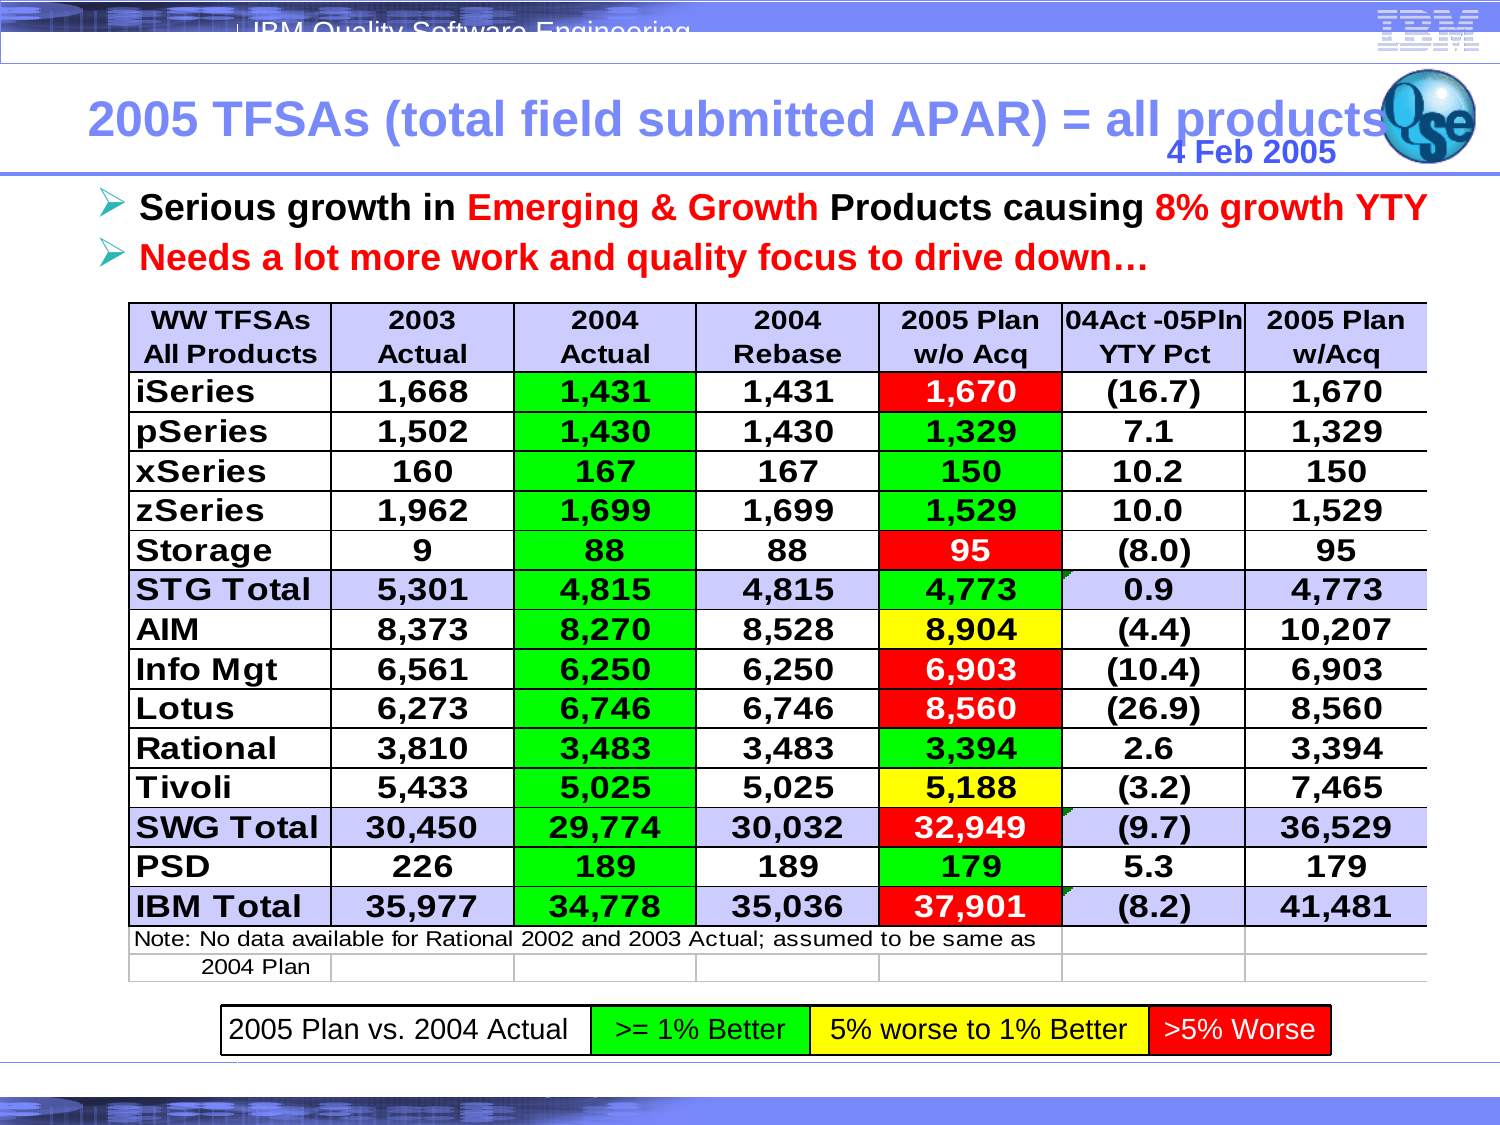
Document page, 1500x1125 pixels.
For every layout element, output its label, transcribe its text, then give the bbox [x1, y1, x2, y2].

text_box Serious growth in Emerging & Growth Products causing 8% growth YTY Needs a lot more work and quality focus to drive down… [81, 170, 1458, 287]
picture [0, 1063, 1500, 1125]
text_box 5% worse to 1% Better [811, 1007, 1148, 1054]
picture [1376, 64, 1482, 170]
text_box 4 Feb 2005 [1152, 126, 1352, 170]
text_box 2005 Plan vs. 2004 Actual [222, 1007, 590, 1054]
title 2005 TFSAs (total field submitted APAR) = all products [72, 88, 1429, 171]
picture [1, 1, 1500, 63]
text_box >5% Worse [1150, 1007, 1330, 1054]
chart [128, 302, 1429, 984]
text_box >= 1% Better [592, 1007, 809, 1054]
